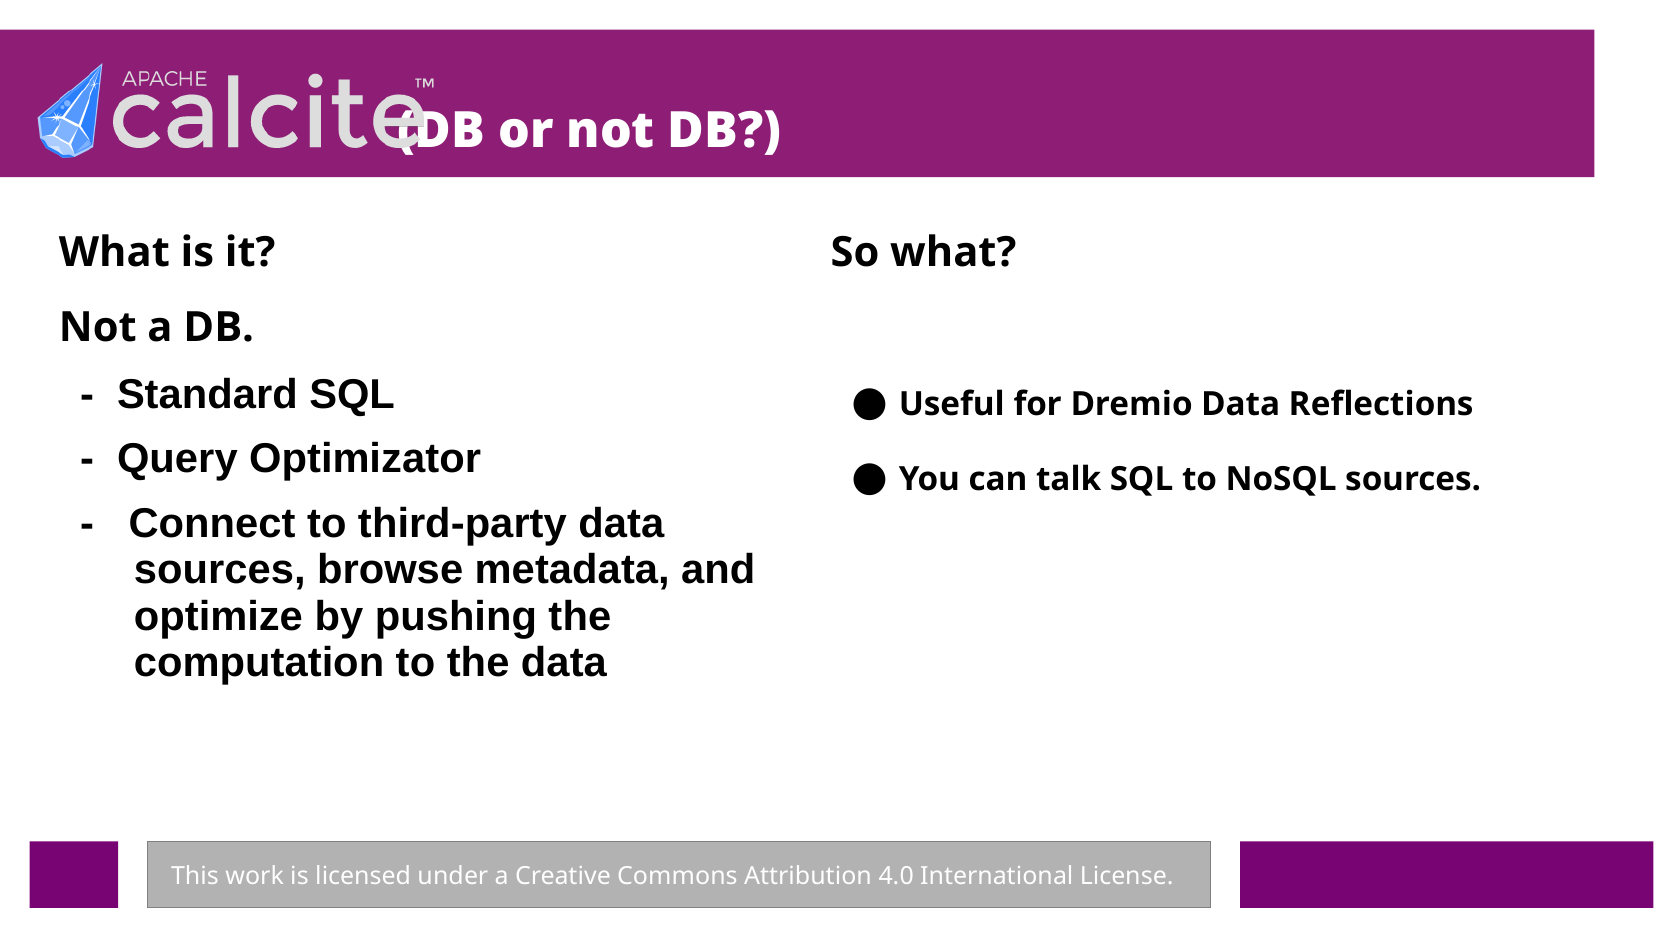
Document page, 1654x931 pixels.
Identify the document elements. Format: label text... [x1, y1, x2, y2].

list So what? ● Useful for Dremio Data Reflections ● You can talk SQL to NoSQL sources. [830, 221, 1566, 798]
title (DB or not DB?) [59, 44, 1595, 163]
picture [29, 55, 445, 163]
list What is it? Not a DB. - Standard SQL - Query Optimizator - Connect to third-party data sources, browse metadata, and optimize by pushing the computation to the data [59, 221, 794, 798]
